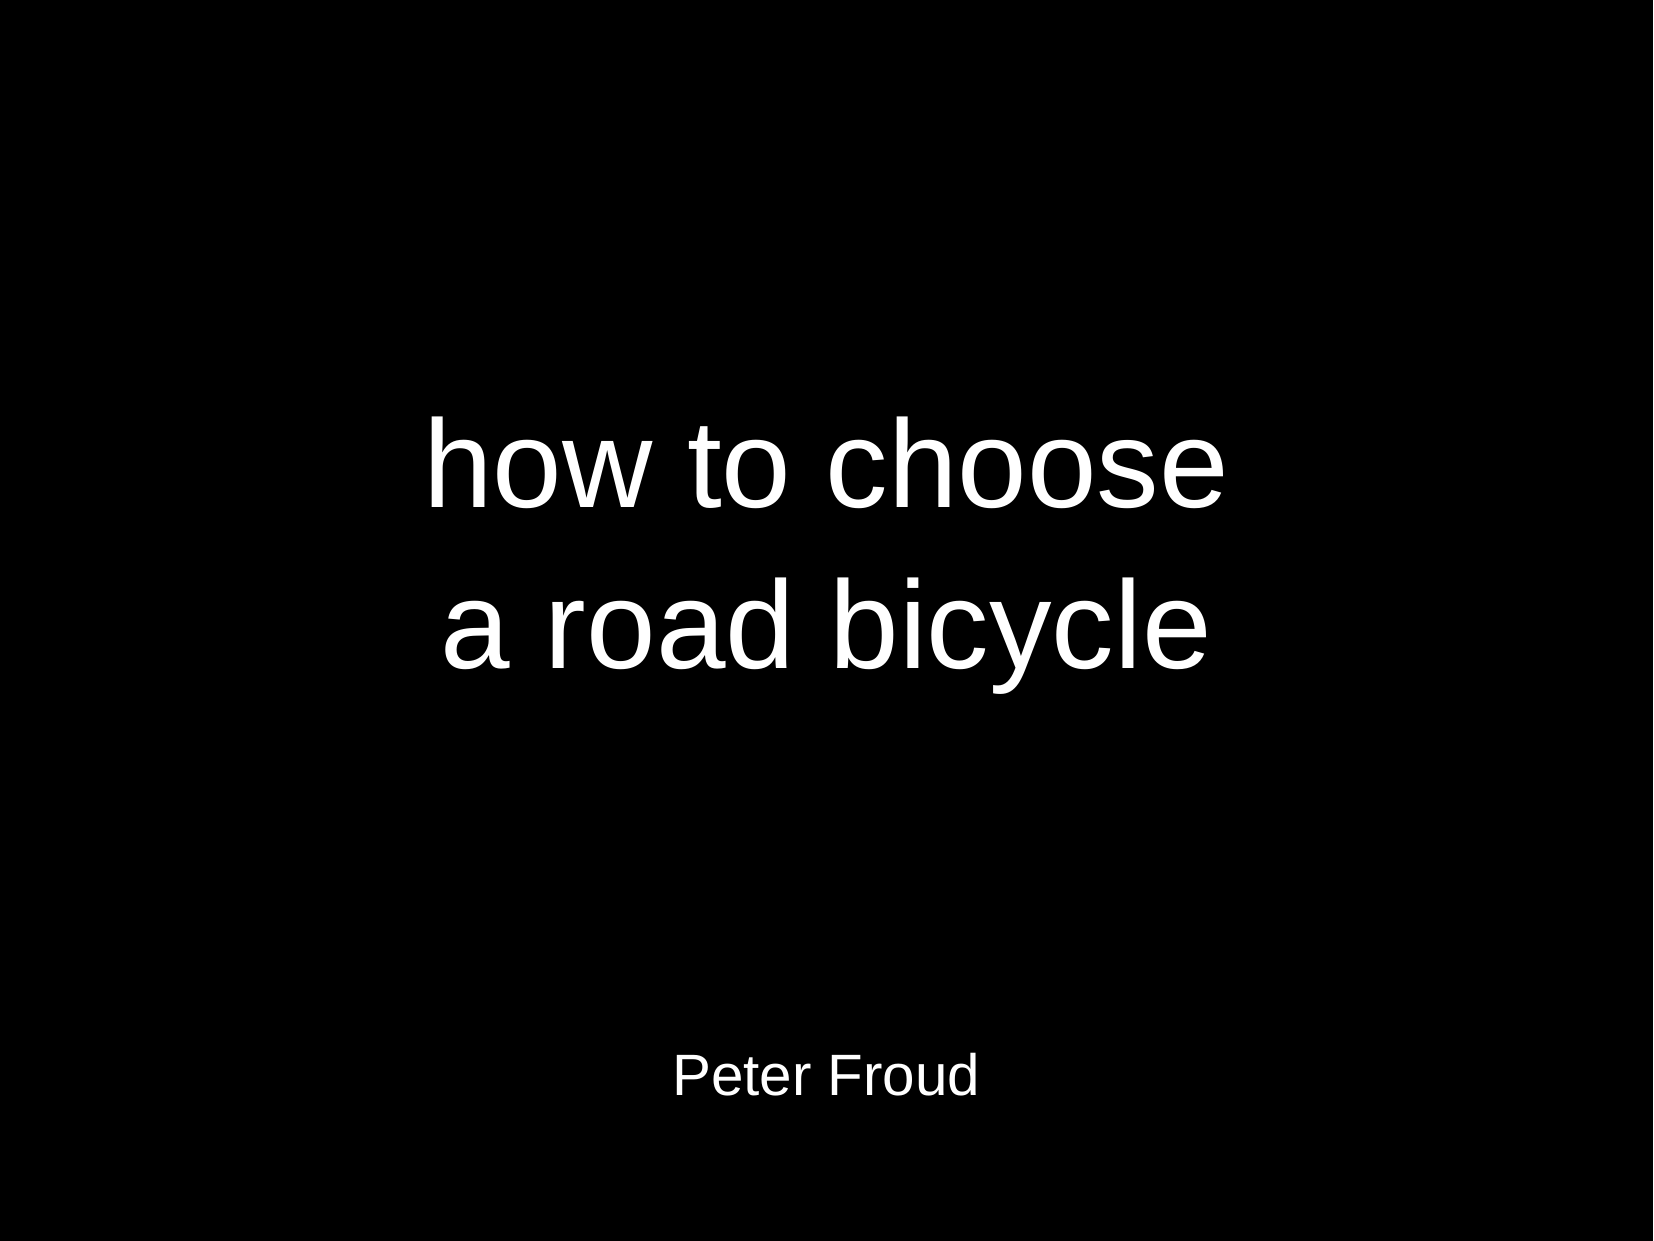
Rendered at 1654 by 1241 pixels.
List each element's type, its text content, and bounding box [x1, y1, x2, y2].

text_box how to choose a road bicycle [0, 365, 1653, 682]
text_box Peter Froud [657, 1035, 996, 1115]
